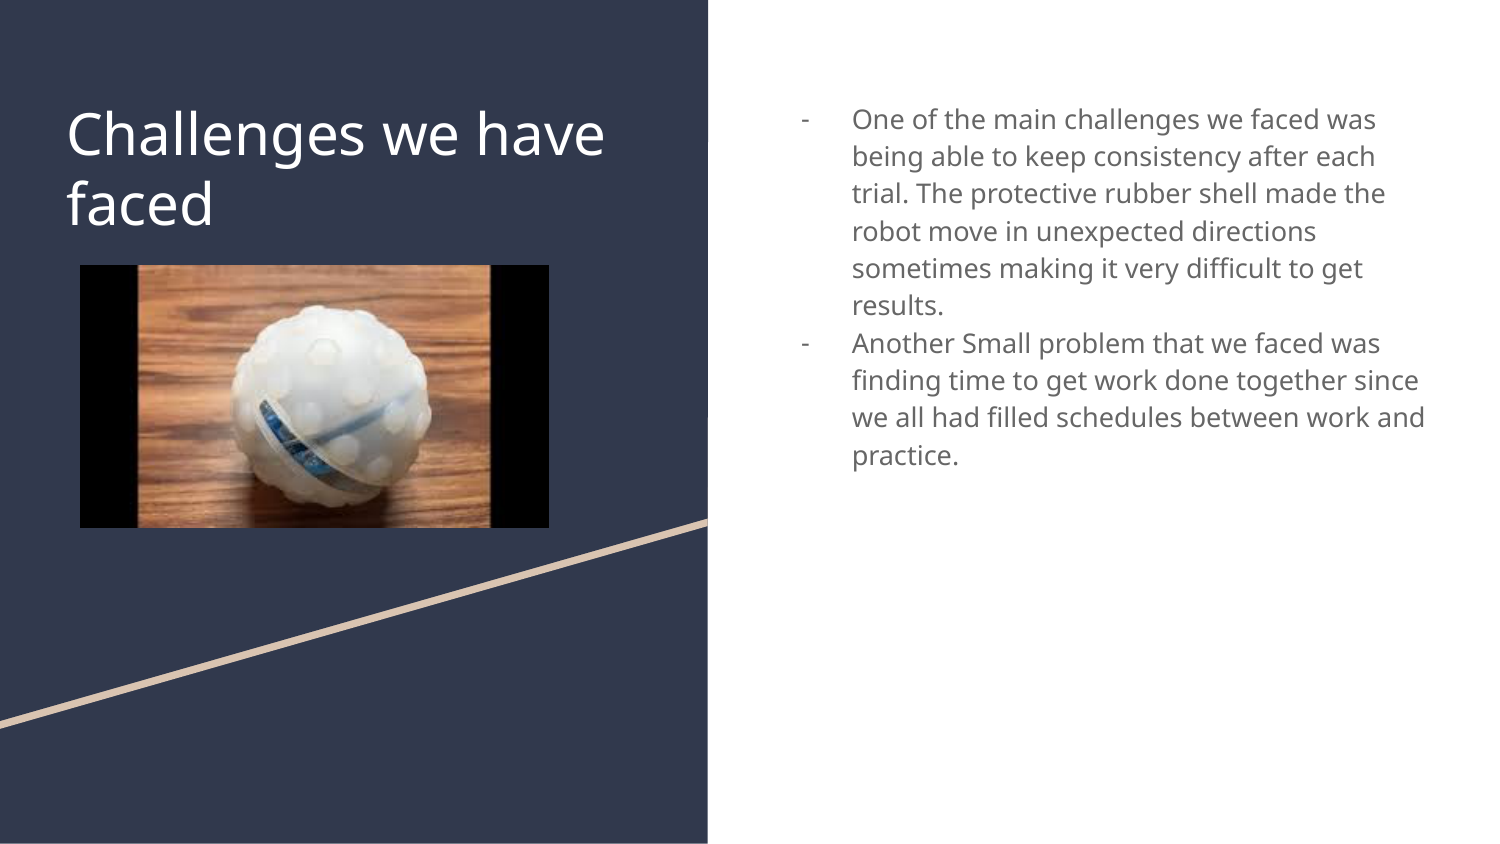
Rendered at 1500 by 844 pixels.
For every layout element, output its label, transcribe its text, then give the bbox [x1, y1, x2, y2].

list One of the main challenges we faced was being able to keep consistency after each trial. The protective rubber shell made the robot move in unexpected directions sometimes making it very difficult to get results. Another Small problem that we faced was finding time to get work done together since we all had filled schedules between work and practice. [761, 82, 1446, 755]
title Challenges we have faced [51, 82, 660, 494]
picture [80, 265, 549, 528]
